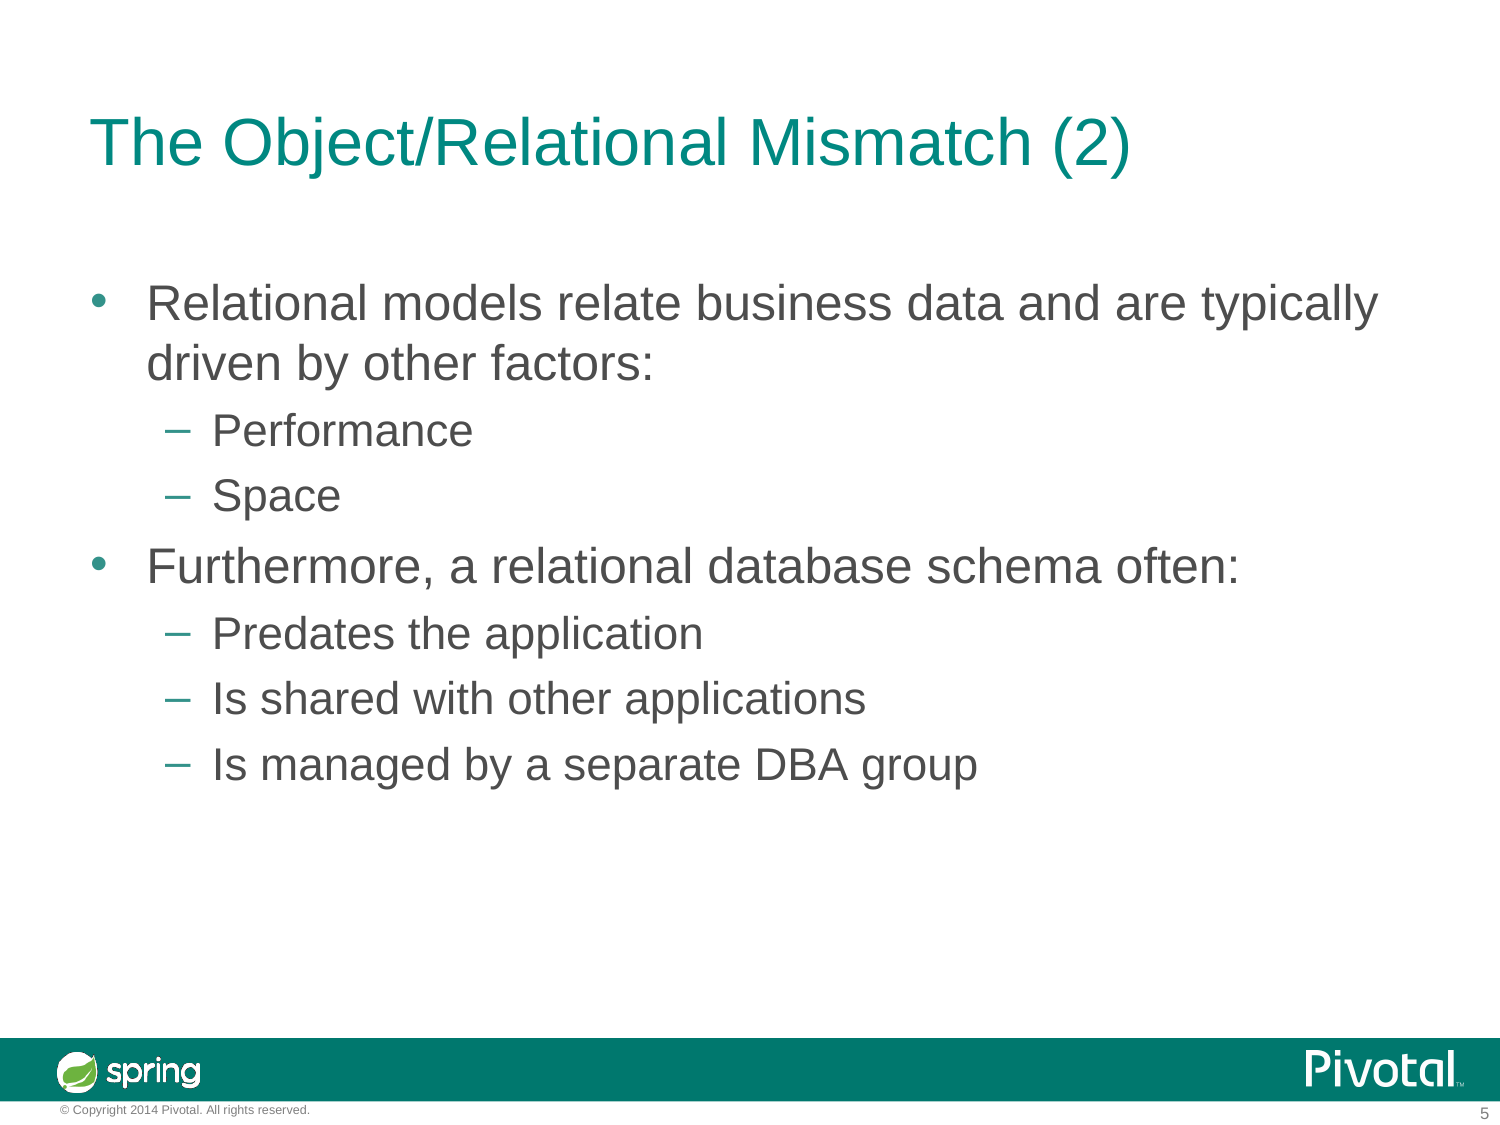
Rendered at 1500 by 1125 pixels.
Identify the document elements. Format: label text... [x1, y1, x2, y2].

list Relational models relate business data and are typically driven by other factors: Performance Space Furthermore, a relational database schema often: Predates the application Is shared with other applications Is managed by a separate DBA group [75, 262, 1426, 1005]
title The Object/Relational Mismatch (2) [75, 44, 1426, 233]
picture [1306, 1050, 1464, 1087]
picture [32, 1041, 210, 1103]
